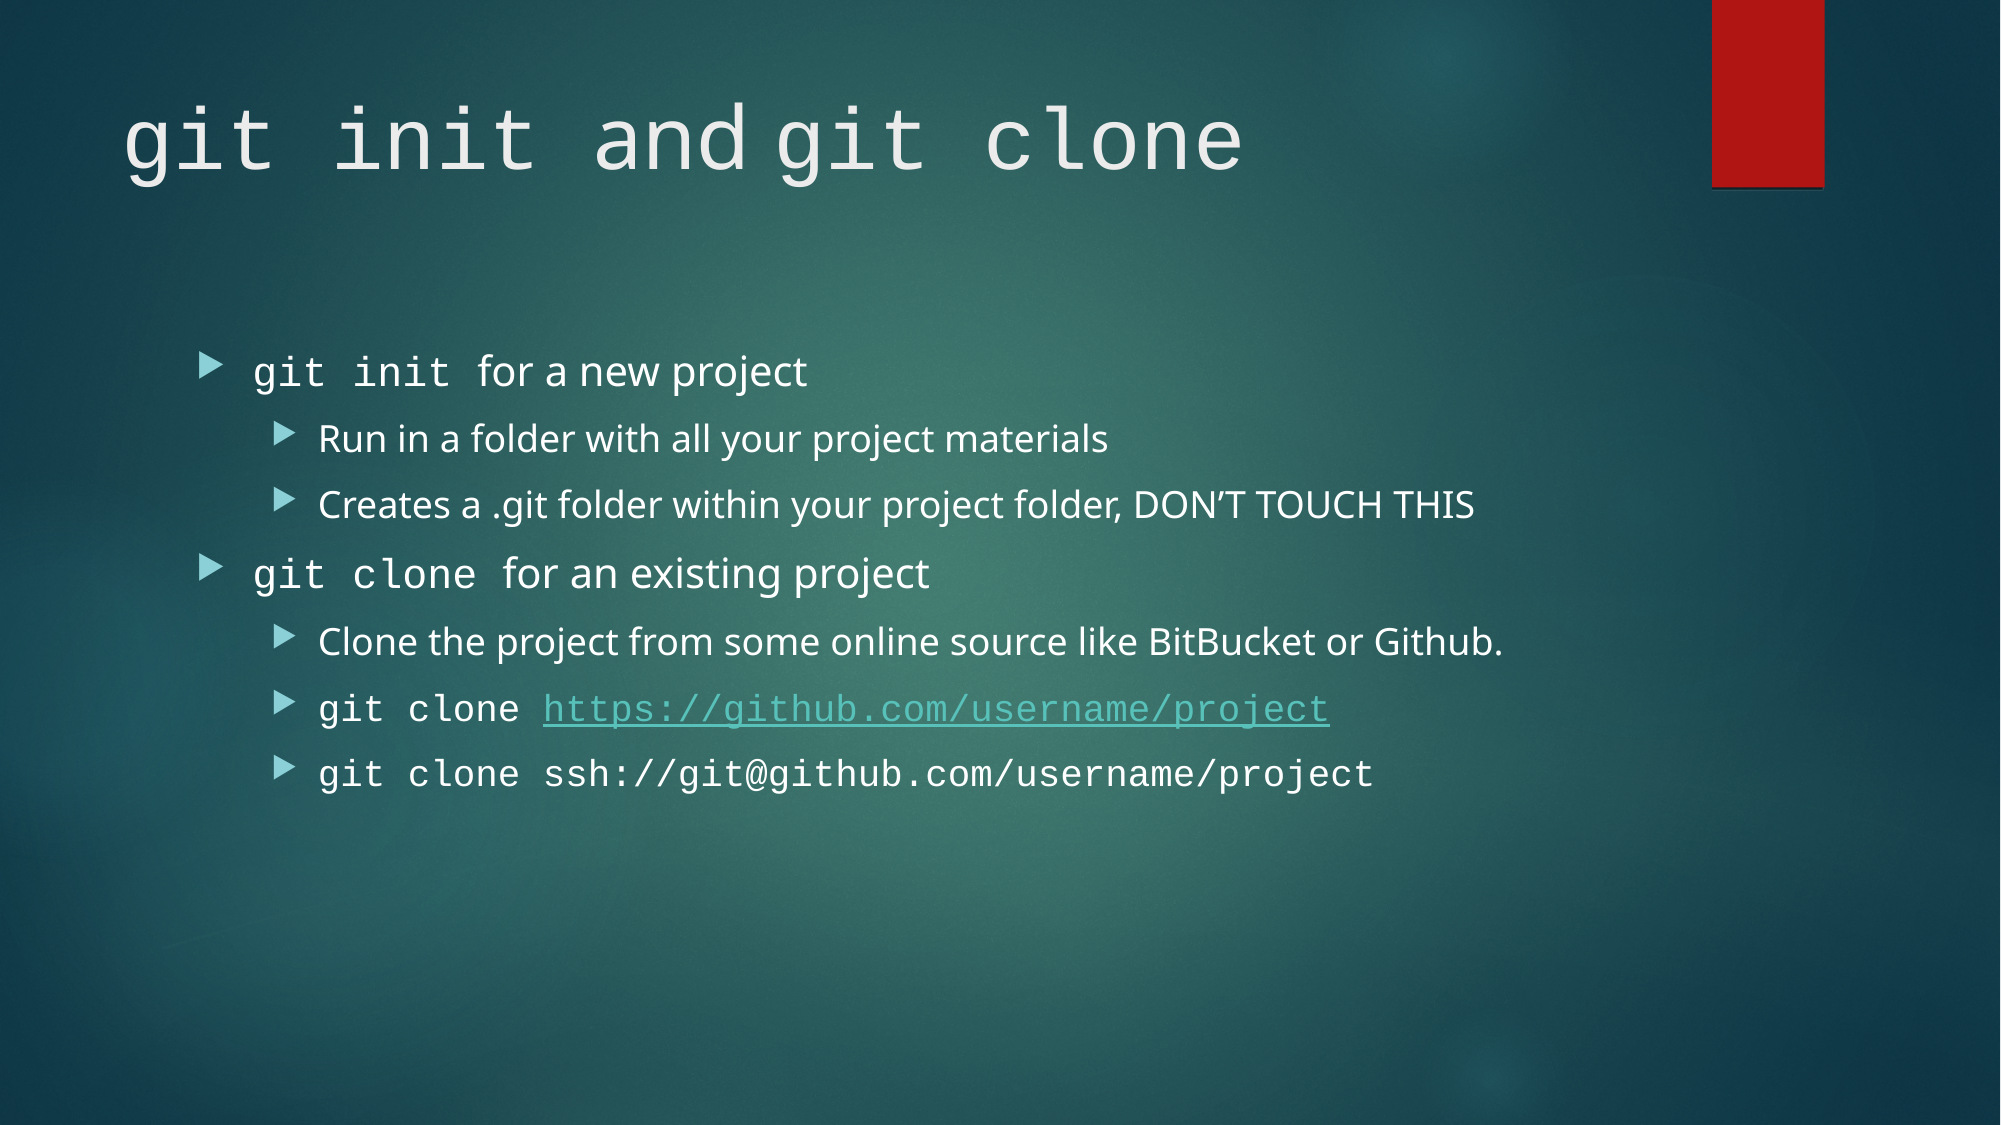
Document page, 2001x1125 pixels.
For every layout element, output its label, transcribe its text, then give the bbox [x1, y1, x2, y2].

picture [0, 0, 2001, 1125]
list git init for a new project Run in a folder with all your project materials Creates a .git folder within your project folder, DON’T TOUCH THIS git clone for an existing project Clone the project from some online source like BitBucket or Github. git clone https://github.com/username/project git clone ssh://git@github.com/username/project [181, 336, 1649, 1025]
title git init and git clone [106, 74, 1649, 304]
